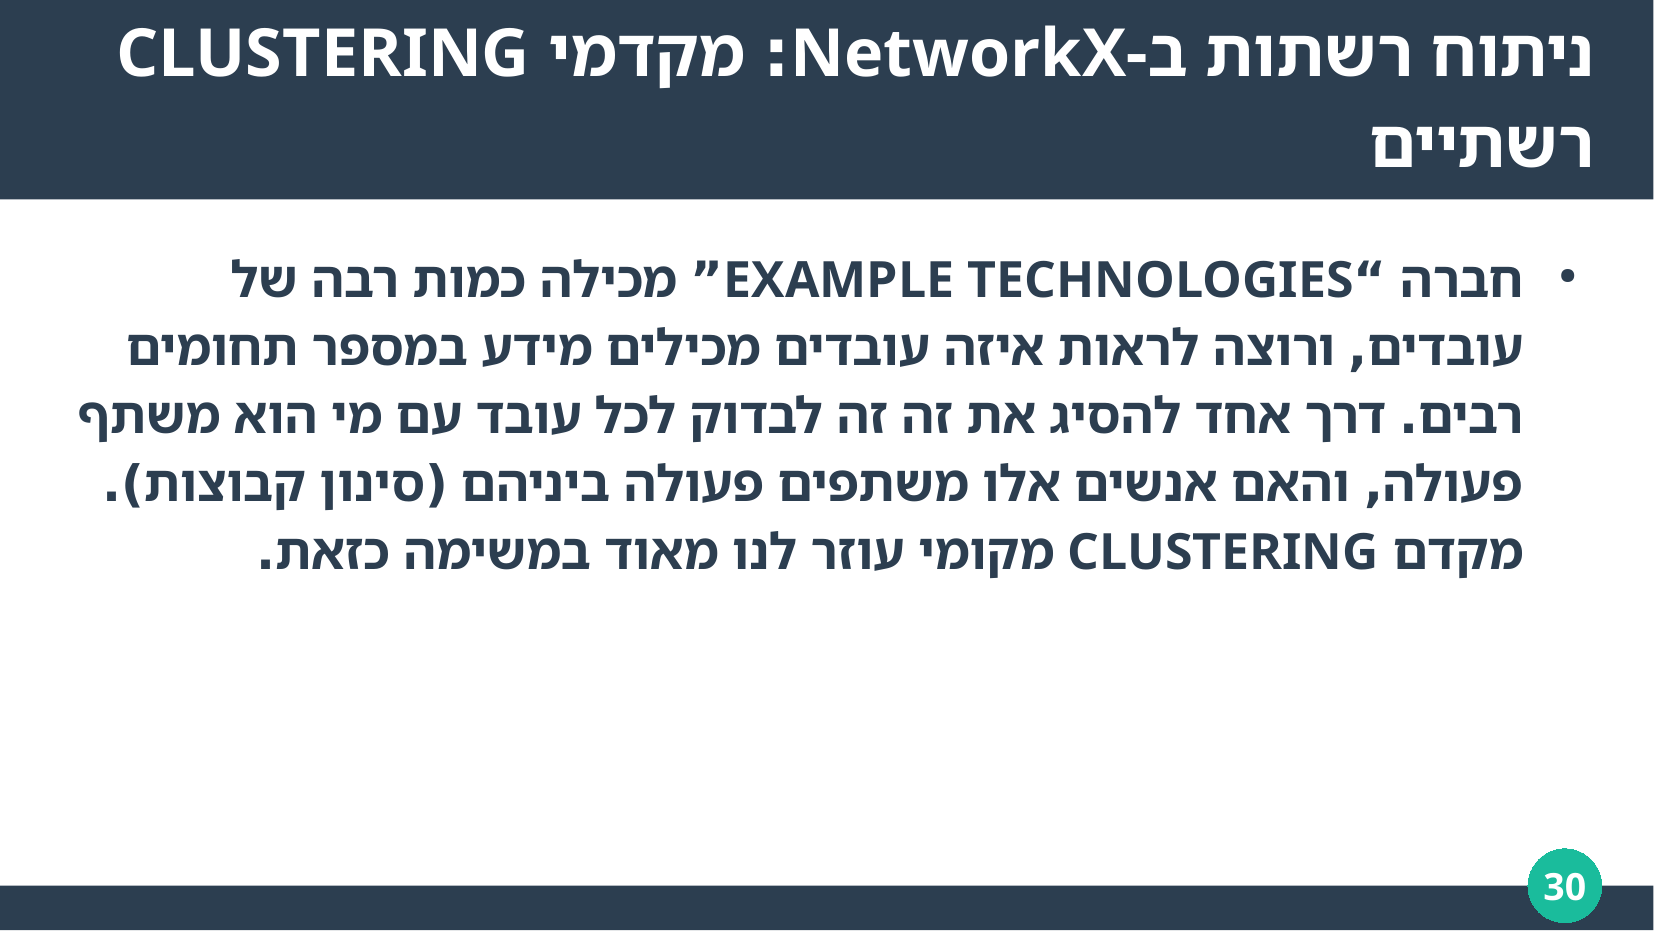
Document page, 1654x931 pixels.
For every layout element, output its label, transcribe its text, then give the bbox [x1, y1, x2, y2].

list חברה “EXAMPLE TECHNOLOGIES” מכילה כמות רבה של עובדים, ורוצה לראות איזה עובדים מכילים מידע במספר תחומים רבים. דרך אחד להסיג את זה זה לבדוק לכל עובד עם מי הוא משתף פעולה, והאם אנשים אלו משתפים פעולה ביניהם (סינון קבוצות). מקדם CLUSTERING מקומי עוזר לנו מאוד במשימה כזאת. [58, 243, 1595, 864]
title ניתוח רשתות ב-NetworkX: מקדמי CLUSTERING רשתיים [58, 36, 1595, 155]
